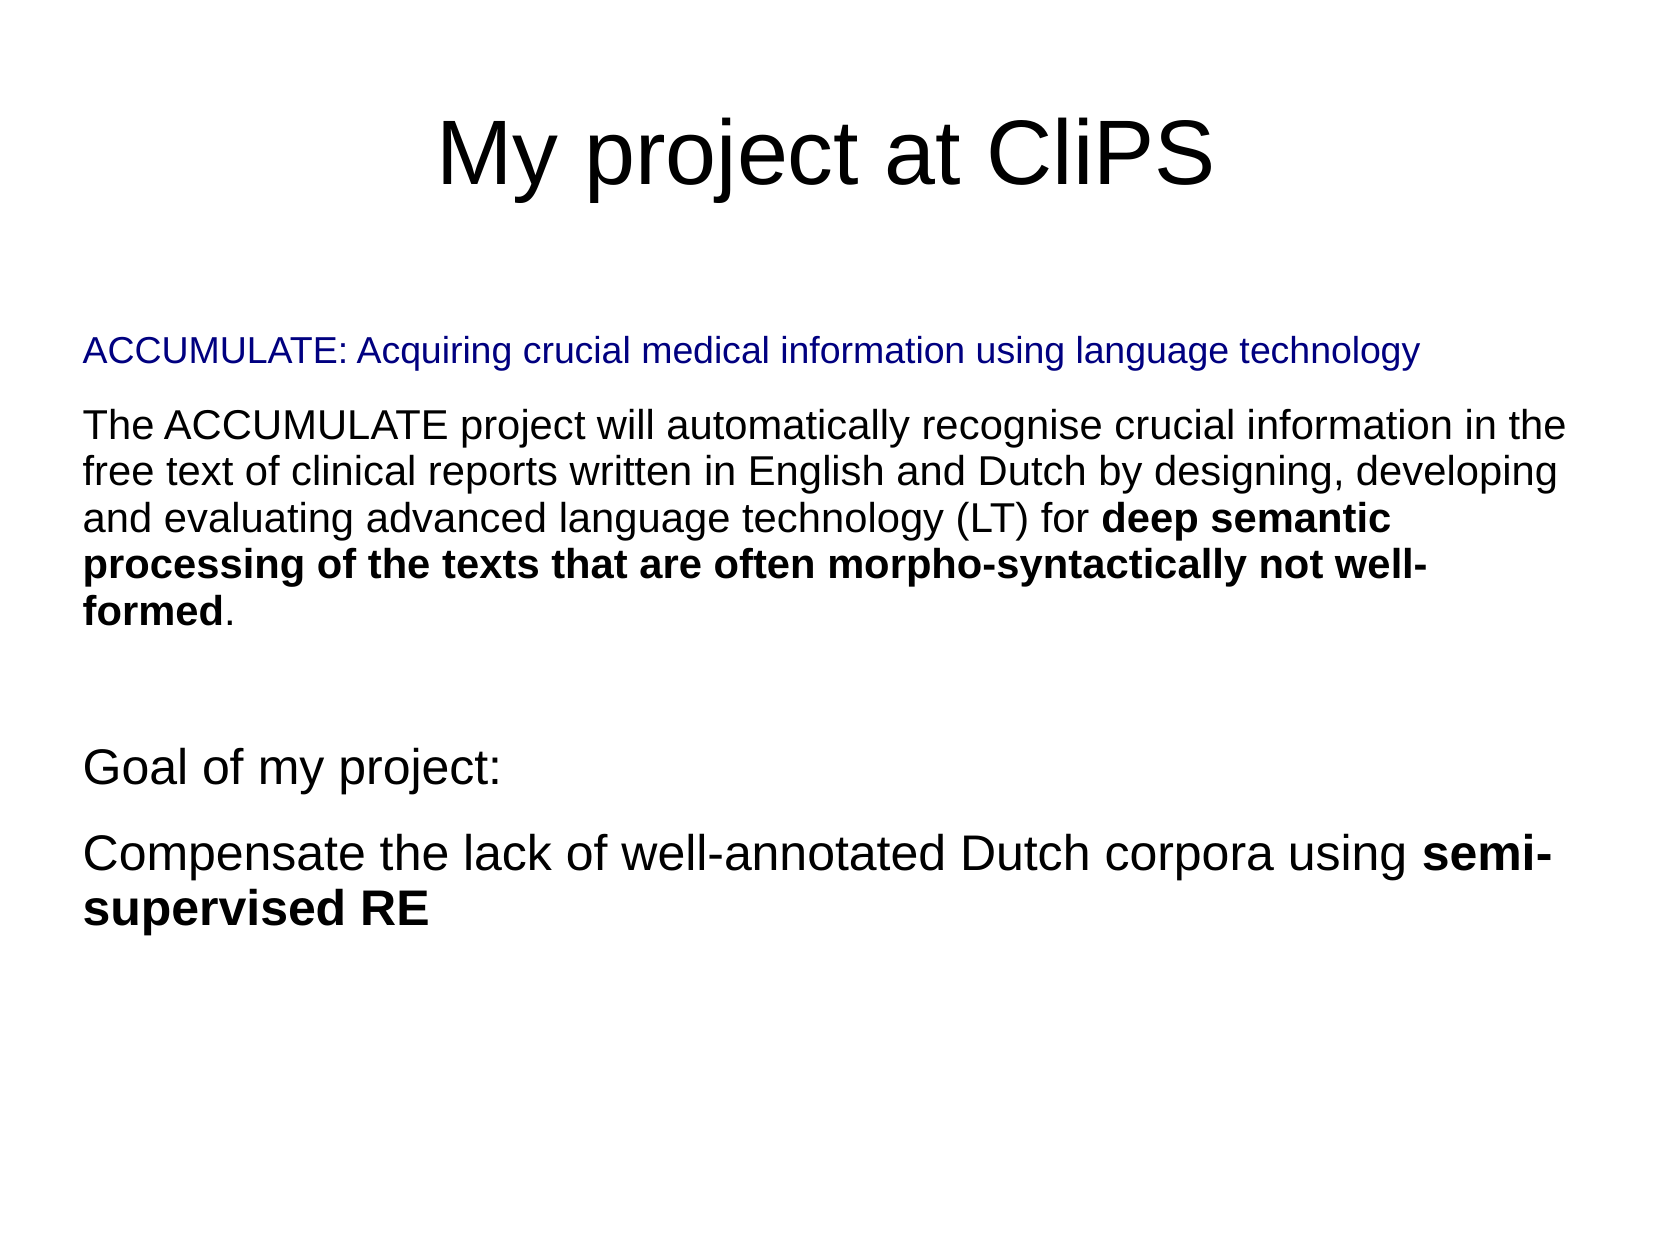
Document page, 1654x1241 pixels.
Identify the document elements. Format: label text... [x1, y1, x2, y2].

title My project at CliPS [82, 49, 1571, 257]
list ACCUMULATE: Acquiring crucial medical information using language technology The ACCUMULATE project will automatically recognise crucial information in the free text of clinical reports written in English and Dutch by designing, developing and evaluating advanced language technology (LT) for deep semantic processing of the texts that are often morpho-syntactically not well-formed. Goal of my project: Compensate the lack of well-annotated Dutch corpora using semi-supervised RE [82, 330, 1571, 1050]
